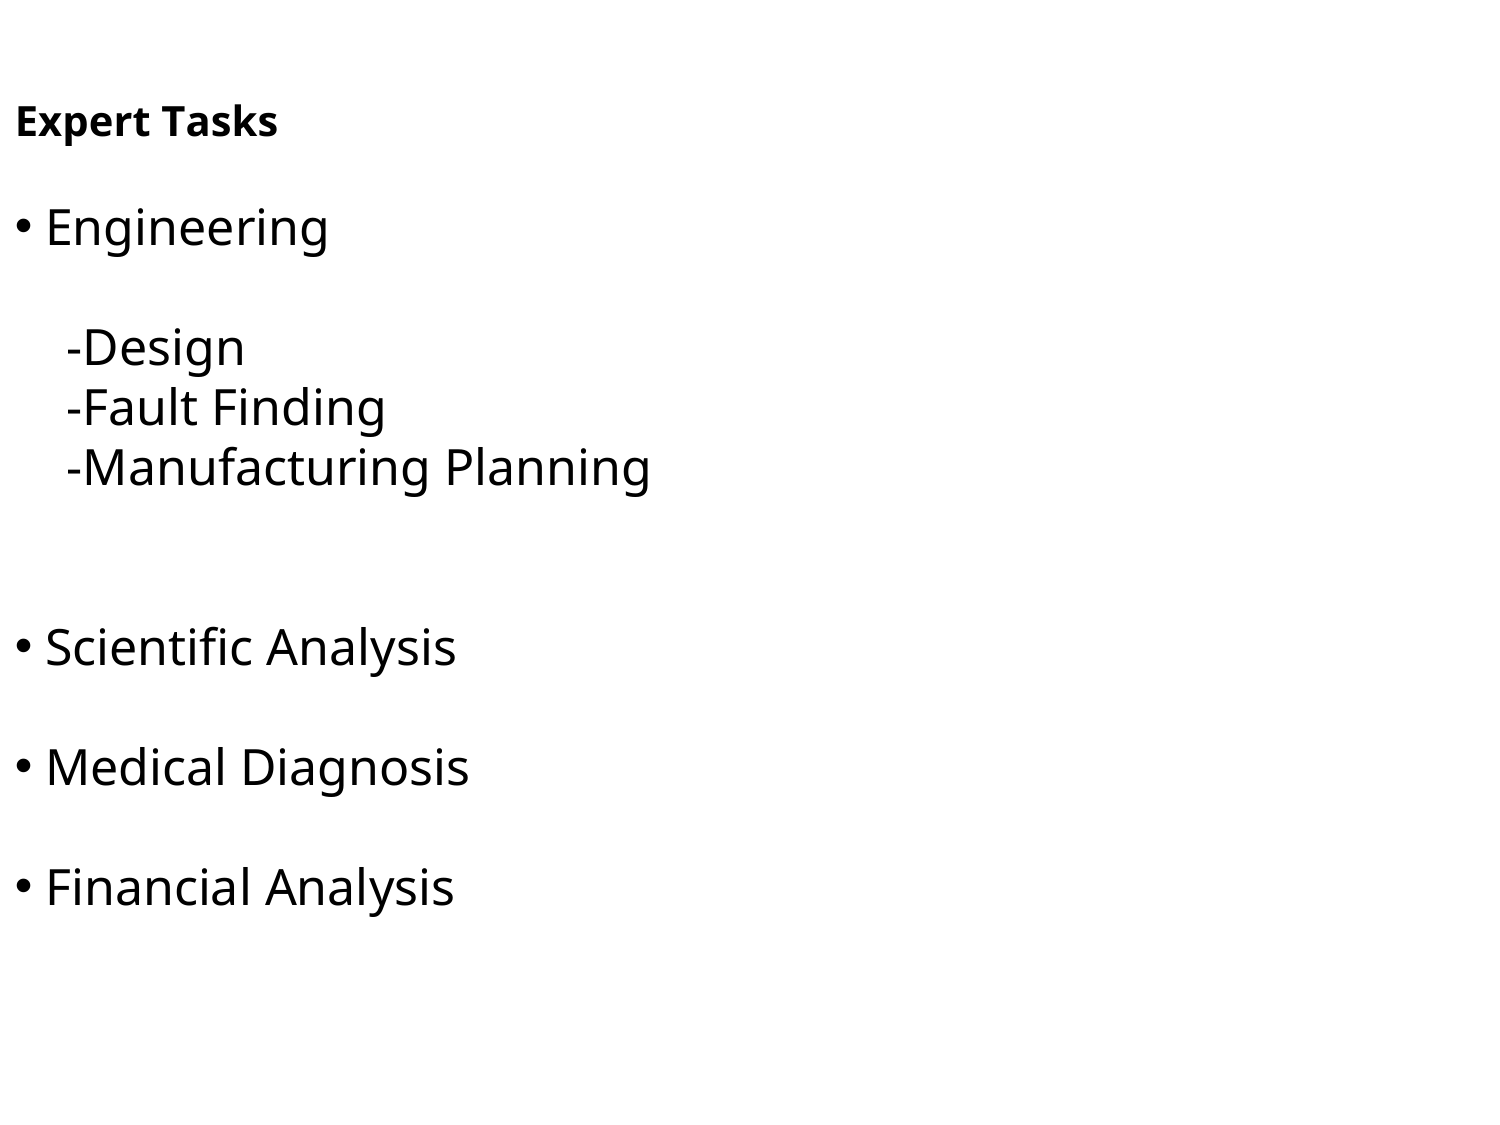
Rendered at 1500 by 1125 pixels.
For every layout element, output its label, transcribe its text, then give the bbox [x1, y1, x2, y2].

text_box Expert Tasks Engineering -Design -Fault Finding -Manufacturing Planning Scientific Analysis Medical Diagnosis Financial Analysis [0, 87, 1500, 983]
